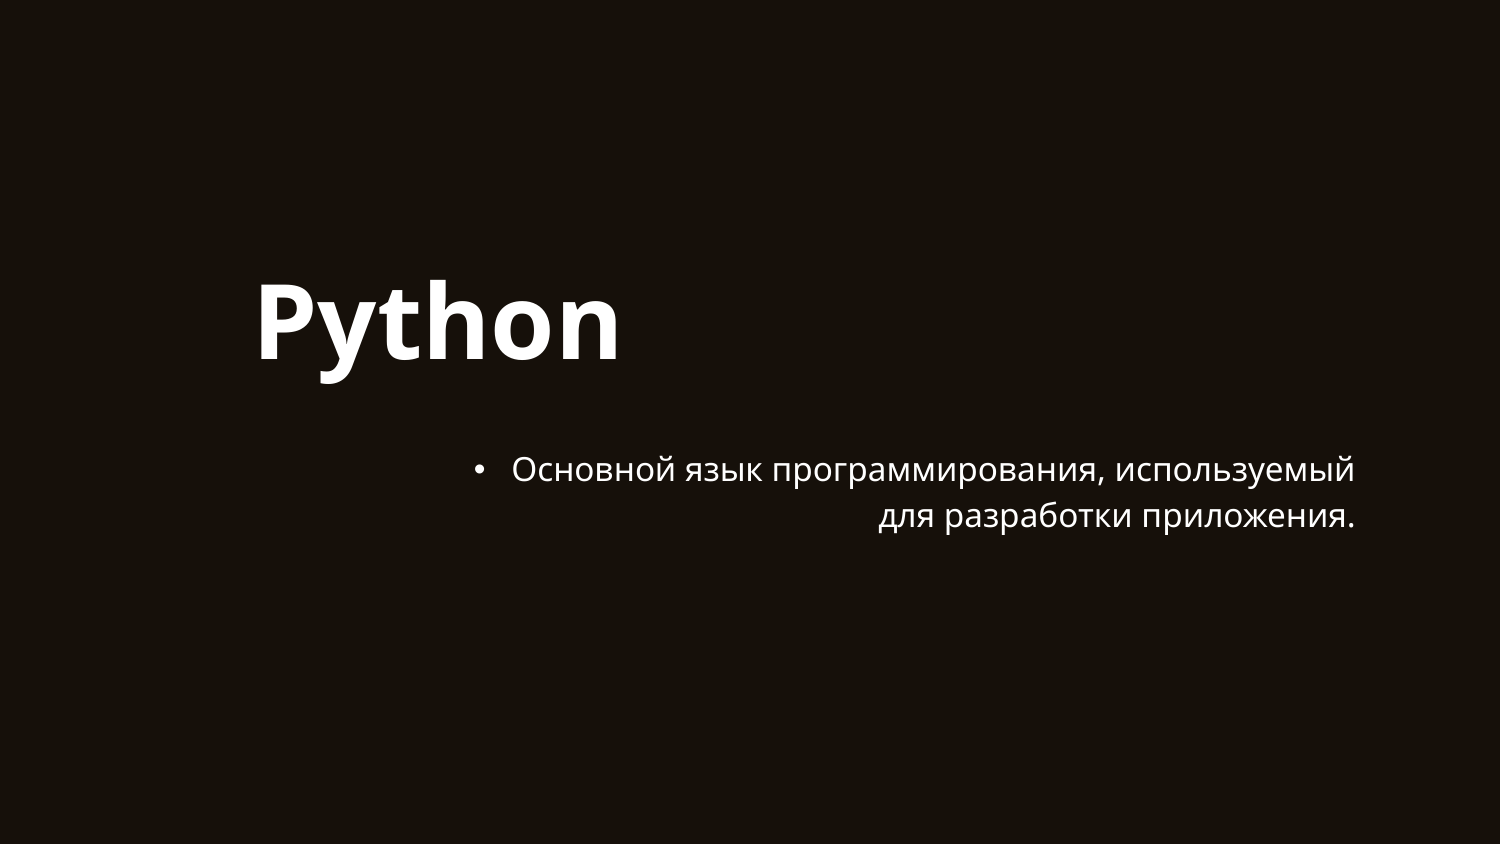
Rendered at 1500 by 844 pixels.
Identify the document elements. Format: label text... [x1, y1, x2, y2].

subtitle Основной язык программирования, используемый для разработки приложения. [442, 431, 1372, 743]
title Python [237, 101, 1372, 405]
